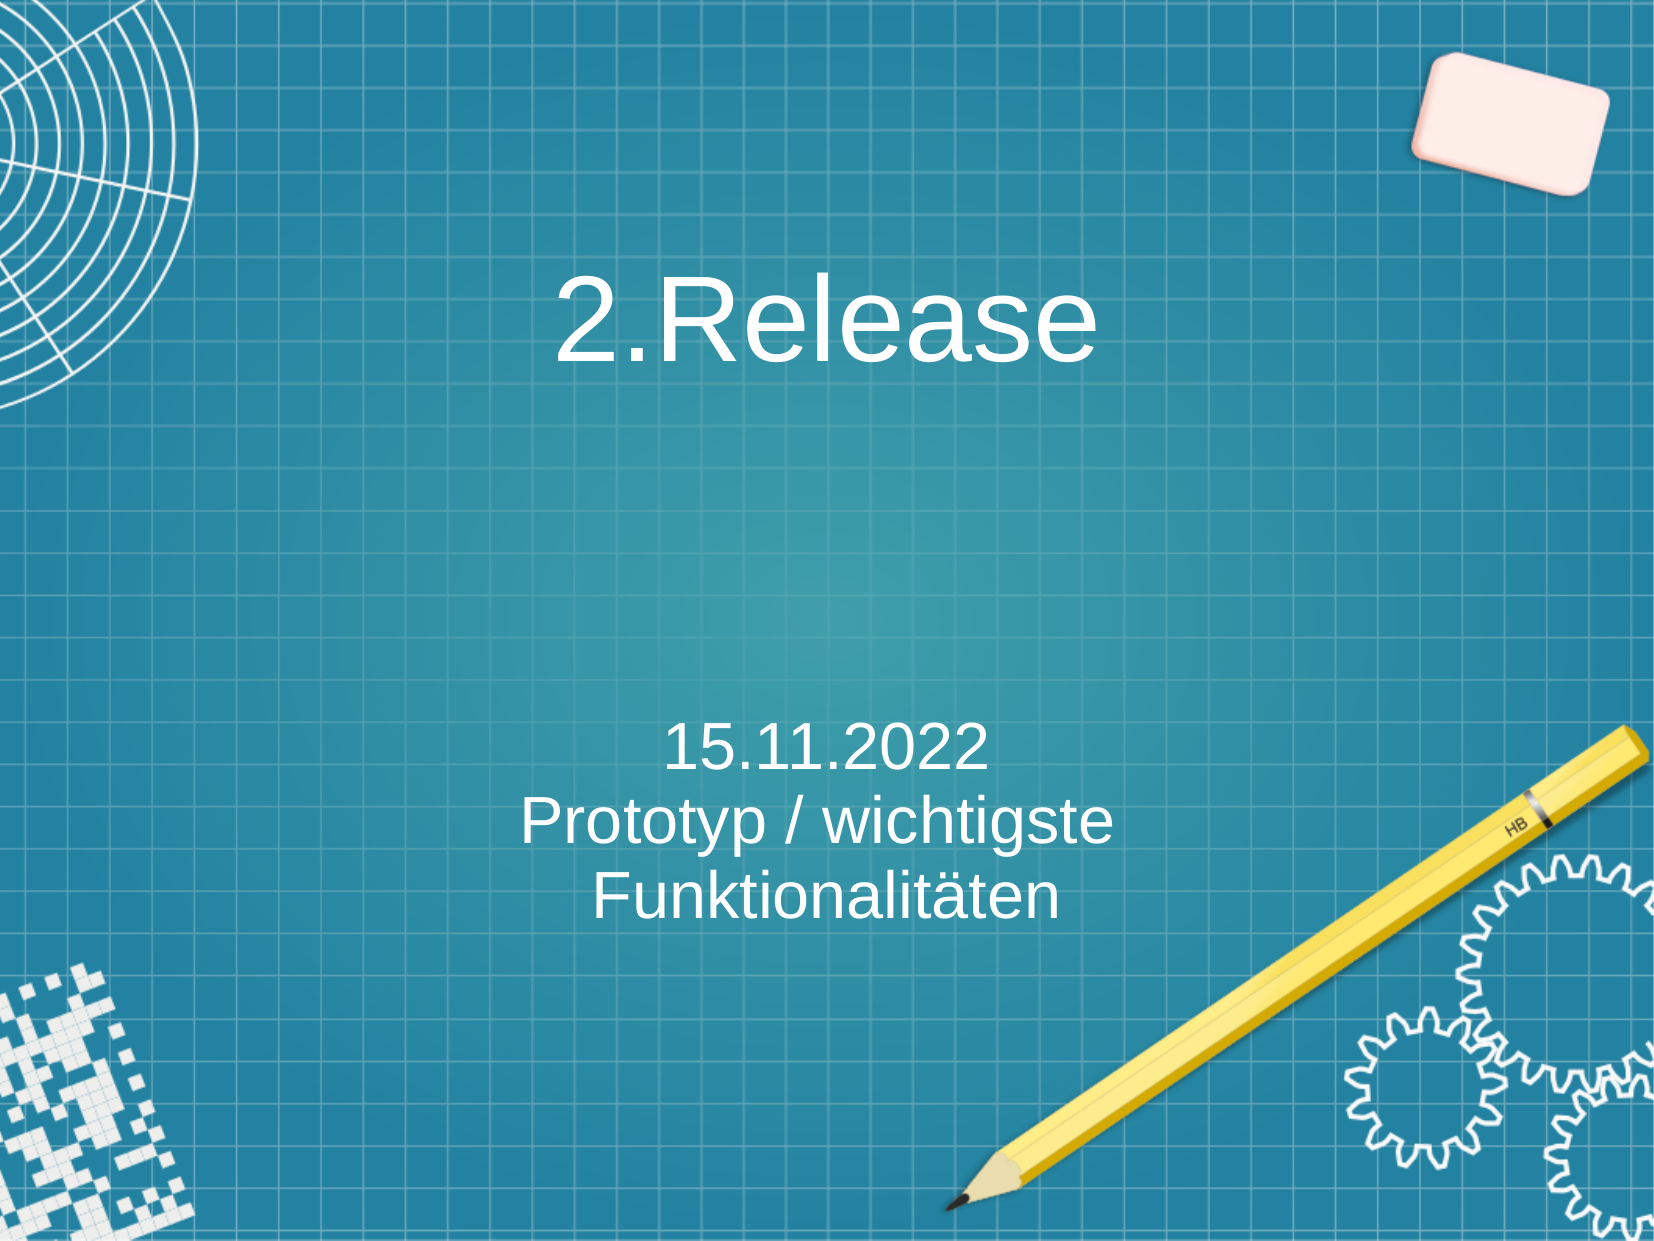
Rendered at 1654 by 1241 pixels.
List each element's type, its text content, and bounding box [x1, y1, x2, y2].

title 2.Release [82, 177, 1571, 461]
subtitle 15.11.2022 Prototyp / wichtigste Funktionalitäten [82, 519, 1571, 1123]
picture [0, 0, 1654, 1241]
